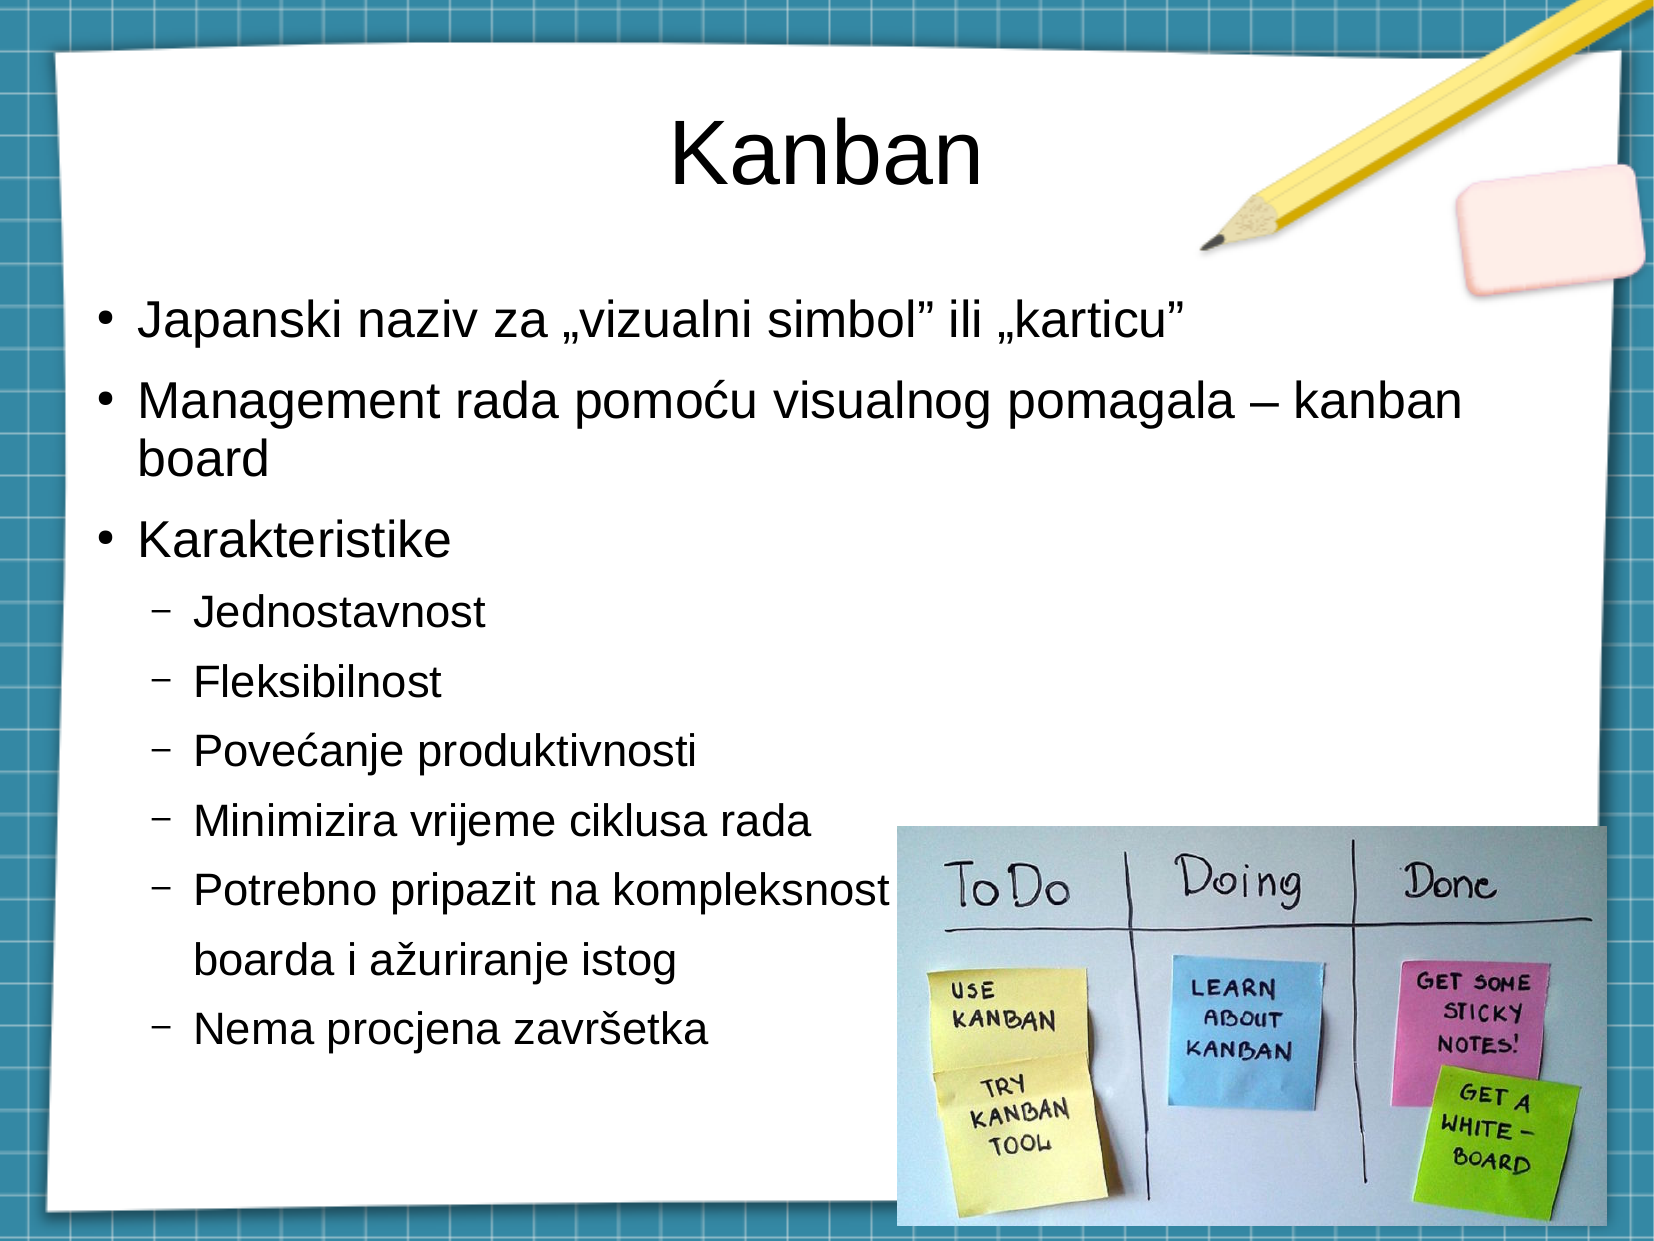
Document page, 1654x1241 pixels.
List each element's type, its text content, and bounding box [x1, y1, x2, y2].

title Kanban [82, 49, 1571, 257]
picture [0, 0, 1654, 1241]
list Japanski naziv za „vizualni simbol” ili „karticu” Management rada pomoću visualnog pomagala – kanban board Karakteristike Jednostavnost Fleksibilnost Povećanje produktivnosti Minimizira vrijeme ciklusa rada Potrebno pripazit na kompleksnost boarda i ažuriranje istog Nema procjena završetka [82, 290, 1571, 1063]
